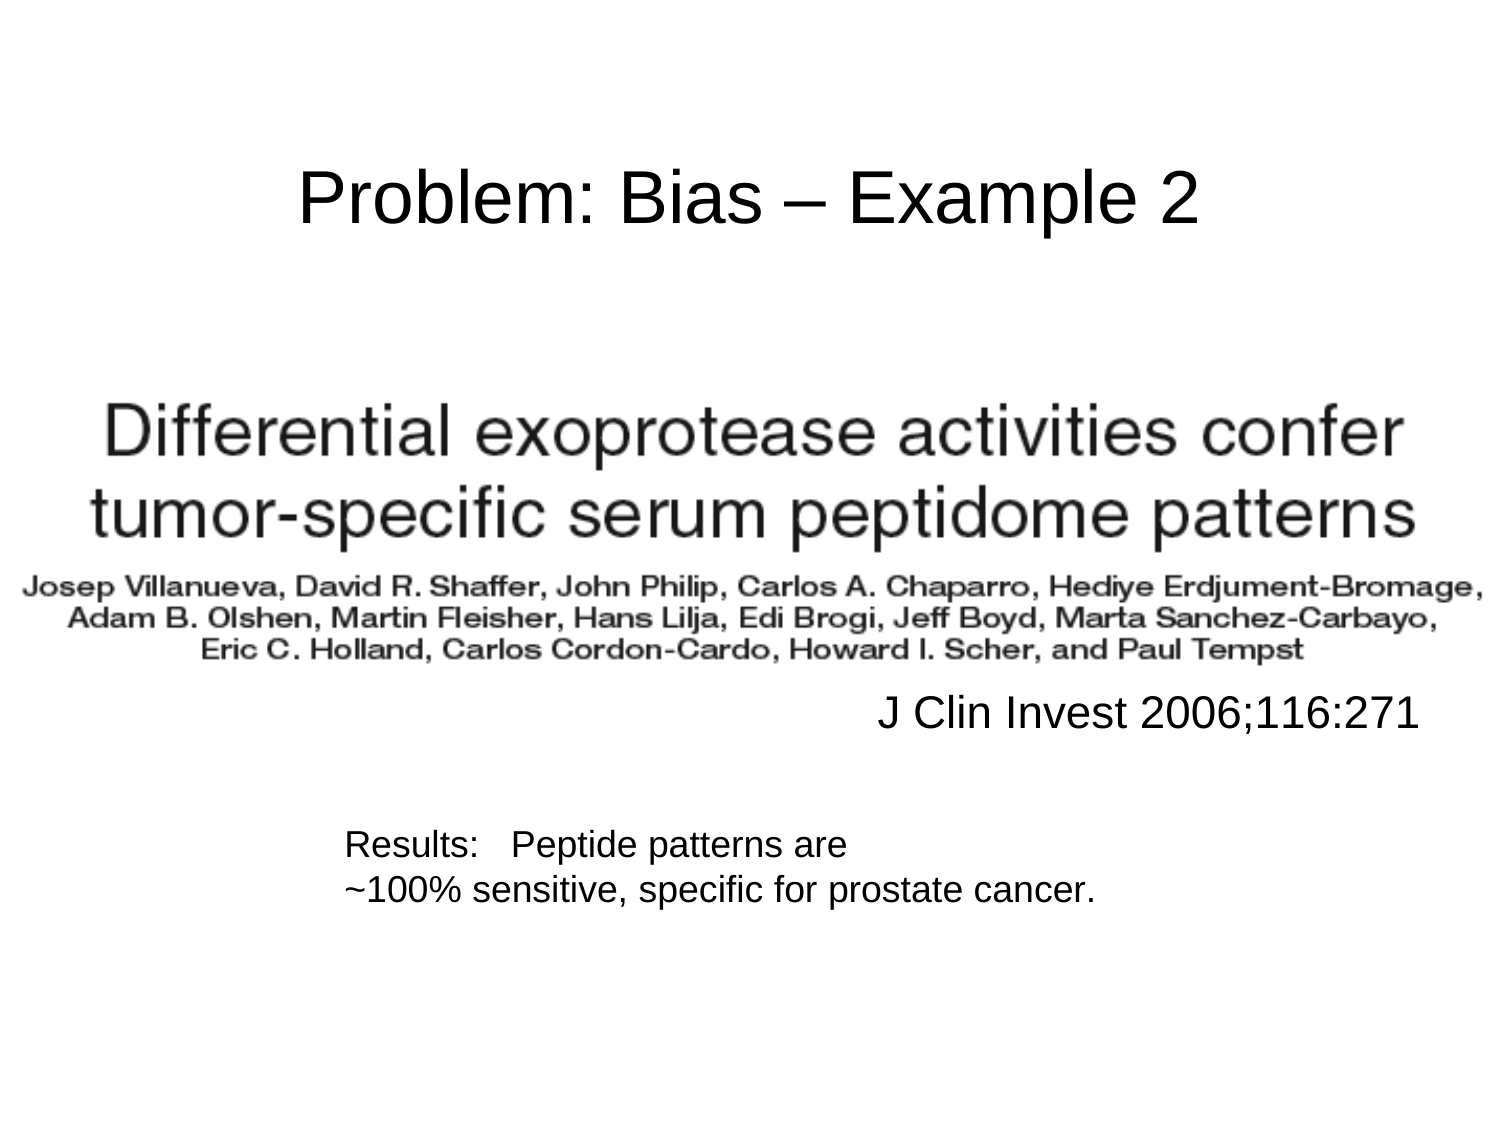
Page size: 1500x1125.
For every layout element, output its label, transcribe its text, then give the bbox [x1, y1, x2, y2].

text_box Results: Peptide patterns are ~100% sensitive, specific for prostate cancer. [329, 812, 1123, 918]
text_box [0, 387, 1500, 689]
text_box J Clin Invest 2006;116:271 [849, 689, 1436, 746]
title Problem: Bias – Example 2 [0, 99, 1500, 288]
